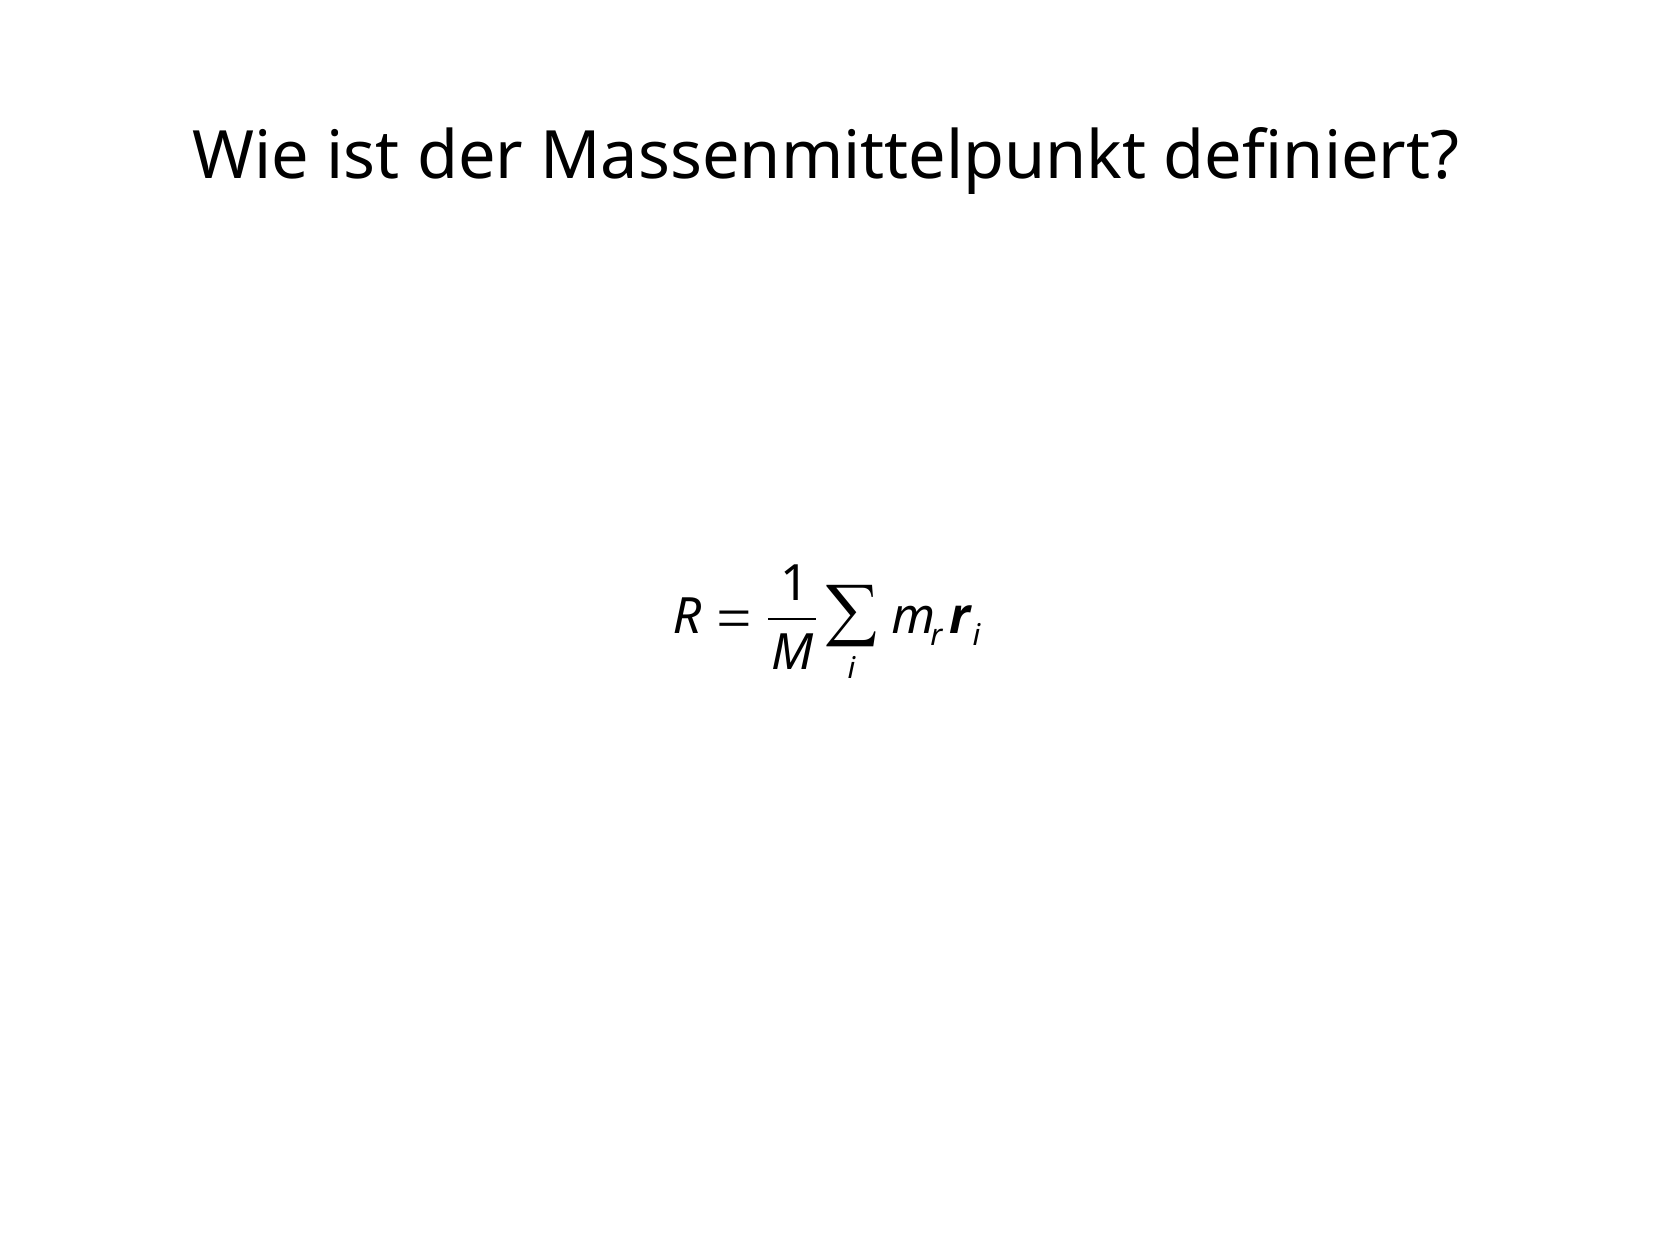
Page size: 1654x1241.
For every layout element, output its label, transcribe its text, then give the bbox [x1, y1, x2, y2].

chart [666, 553, 988, 687]
title Wie ist der Massenmittelpunkt definiert? [82, 49, 1571, 257]
